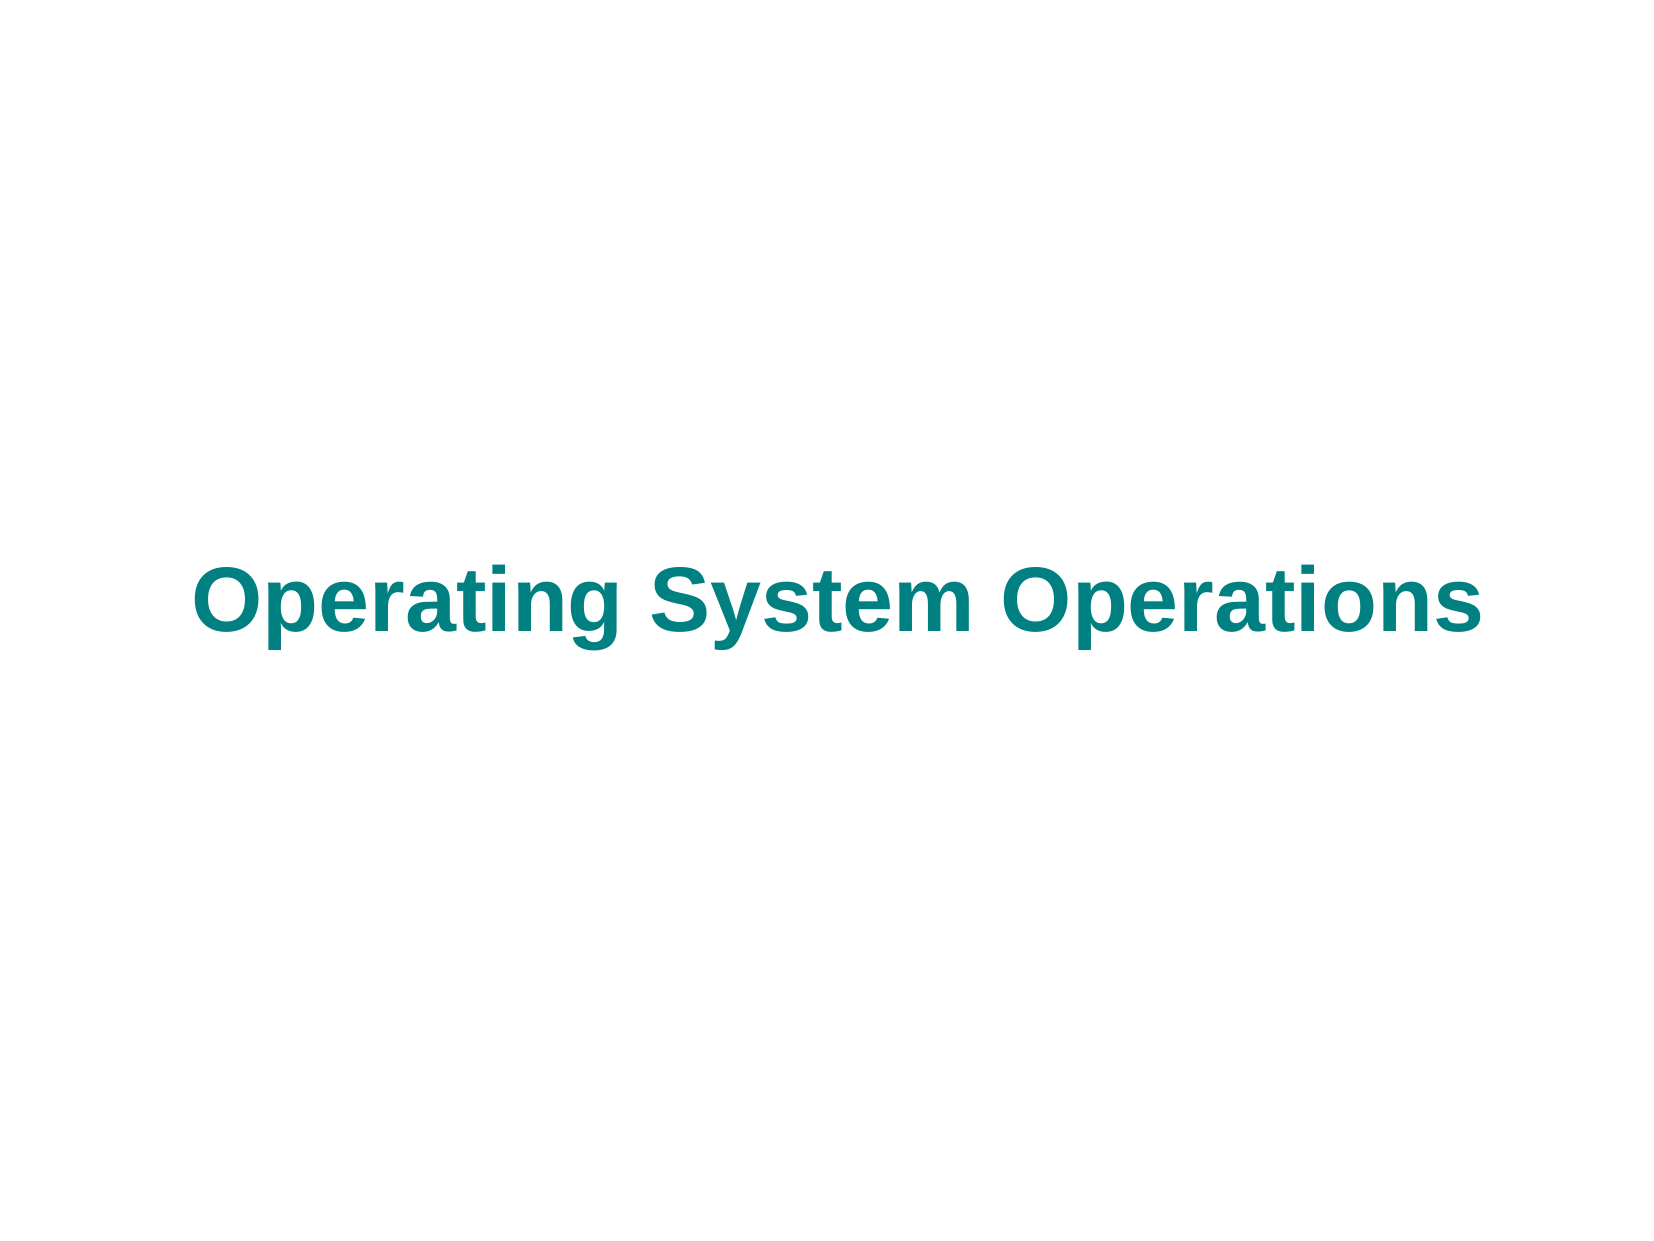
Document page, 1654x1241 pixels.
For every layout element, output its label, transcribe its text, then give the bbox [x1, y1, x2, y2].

title Operating System Operations [94, 496, 1583, 704]
